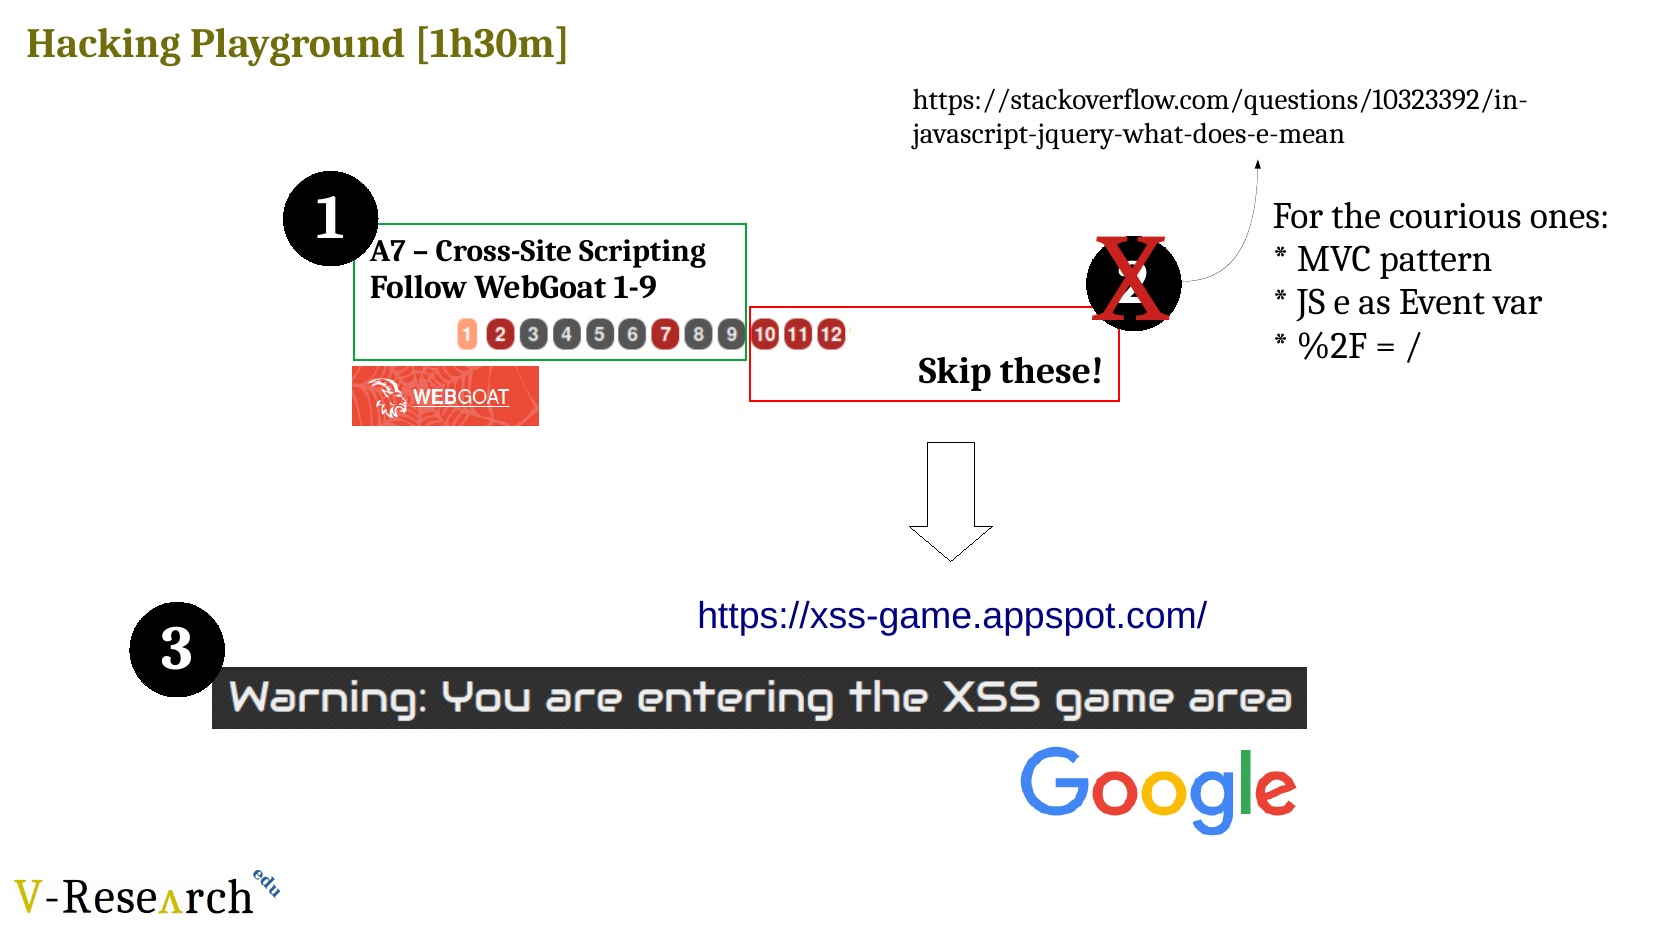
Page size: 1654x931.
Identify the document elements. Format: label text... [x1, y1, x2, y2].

text_box 1 [283, 171, 379, 266]
text_box Hacking Playground [1h30m] [11, 12, 1193, 77]
picture [352, 366, 539, 426]
text_box X [1080, 200, 1182, 363]
text_box https://stackoverflow.com/questions/10323392/in-javascript-jquery-what-does-e-mean [897, 76, 1619, 160]
picture [11, 876, 255, 916]
text_box For the courious ones: * MVC pattern * JS e as Event var * %2F = / [1257, 187, 1654, 378]
picture [212, 667, 1307, 729]
text_box 3 [129, 602, 225, 697]
picture [1020, 744, 1300, 842]
text_box Skip these! [749, 306, 1120, 402]
text_box https://xss-game.appspot.com/ [682, 586, 1223, 644]
text_box A7 – Cross-Site Scripting Follow WebGoat 1-9 [354, 224, 746, 361]
text_box edu [222, 847, 333, 931]
